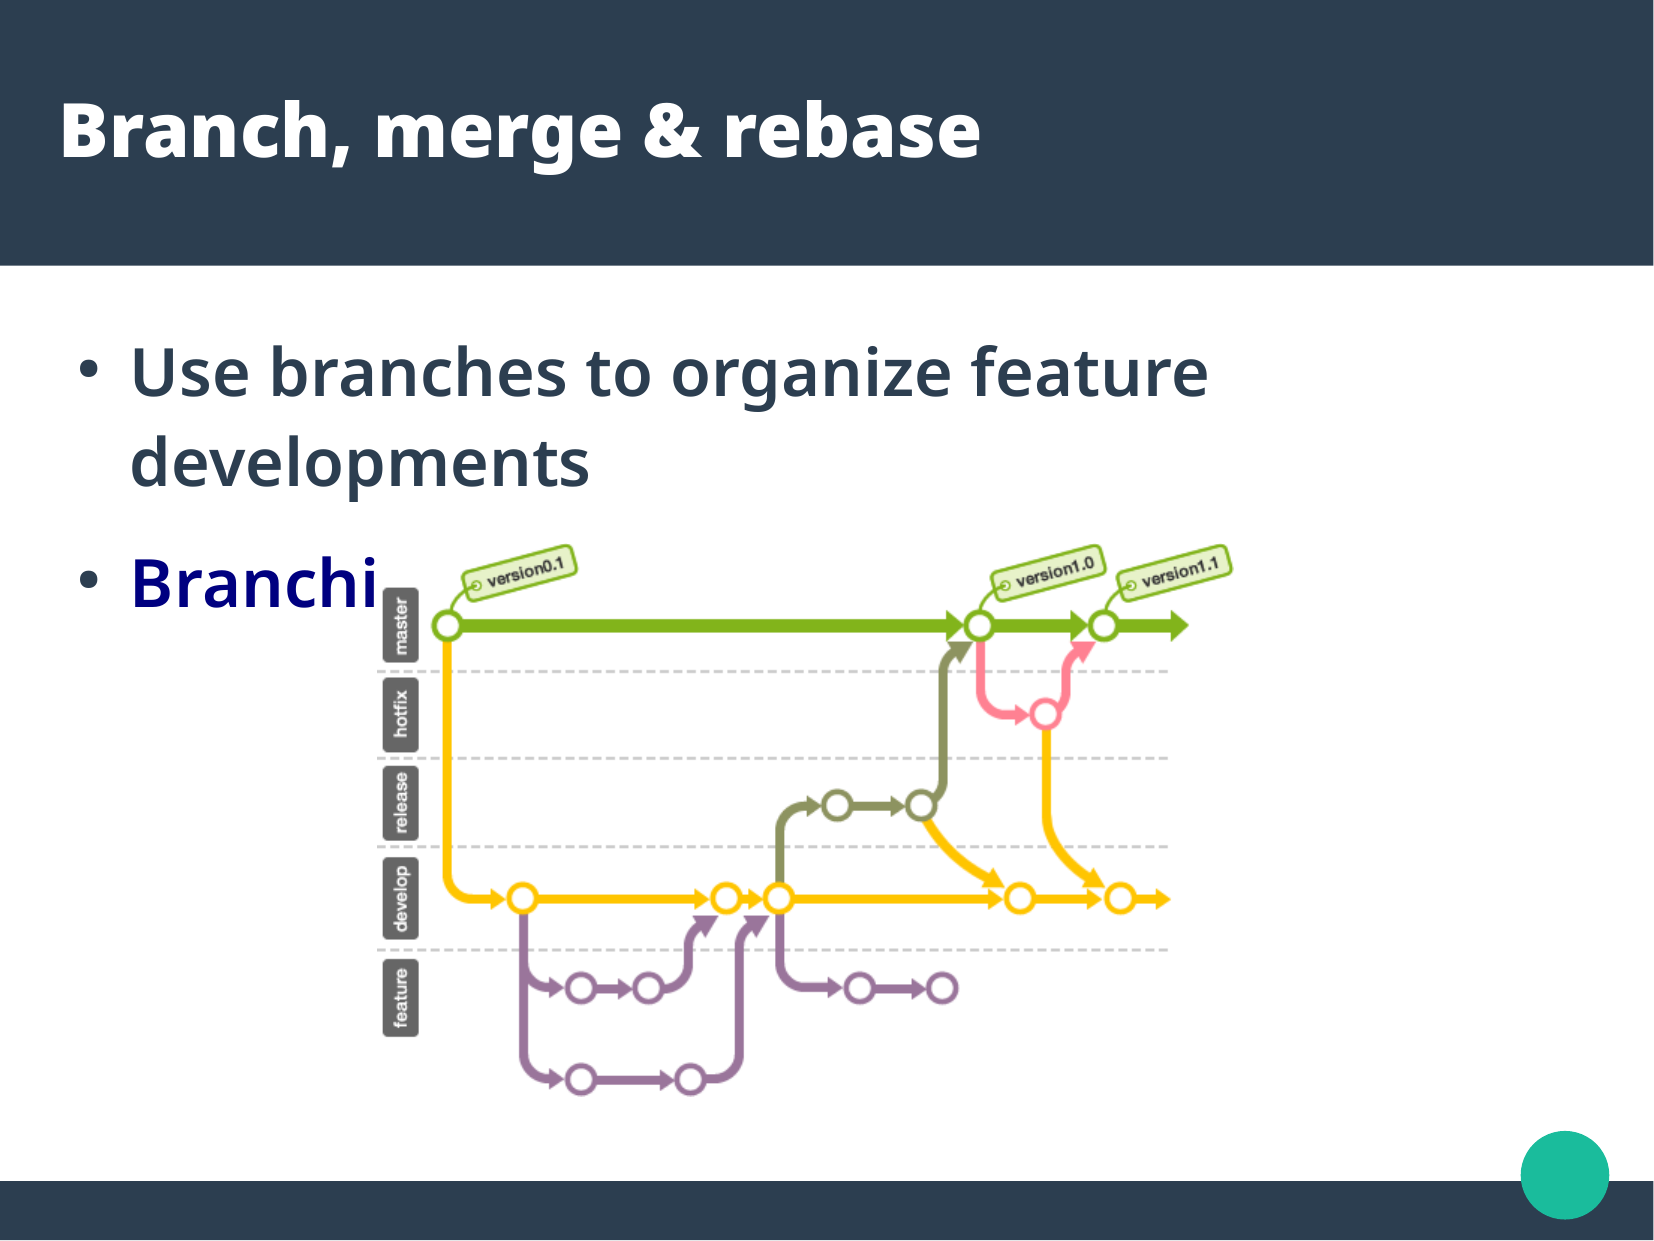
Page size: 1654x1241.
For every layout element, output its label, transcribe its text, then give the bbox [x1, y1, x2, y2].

list Use branches to organize feature developments Branching model [59, 324, 1595, 1152]
picture [377, 543, 1234, 1097]
title Branch, merge & rebase [59, 49, 1595, 207]
